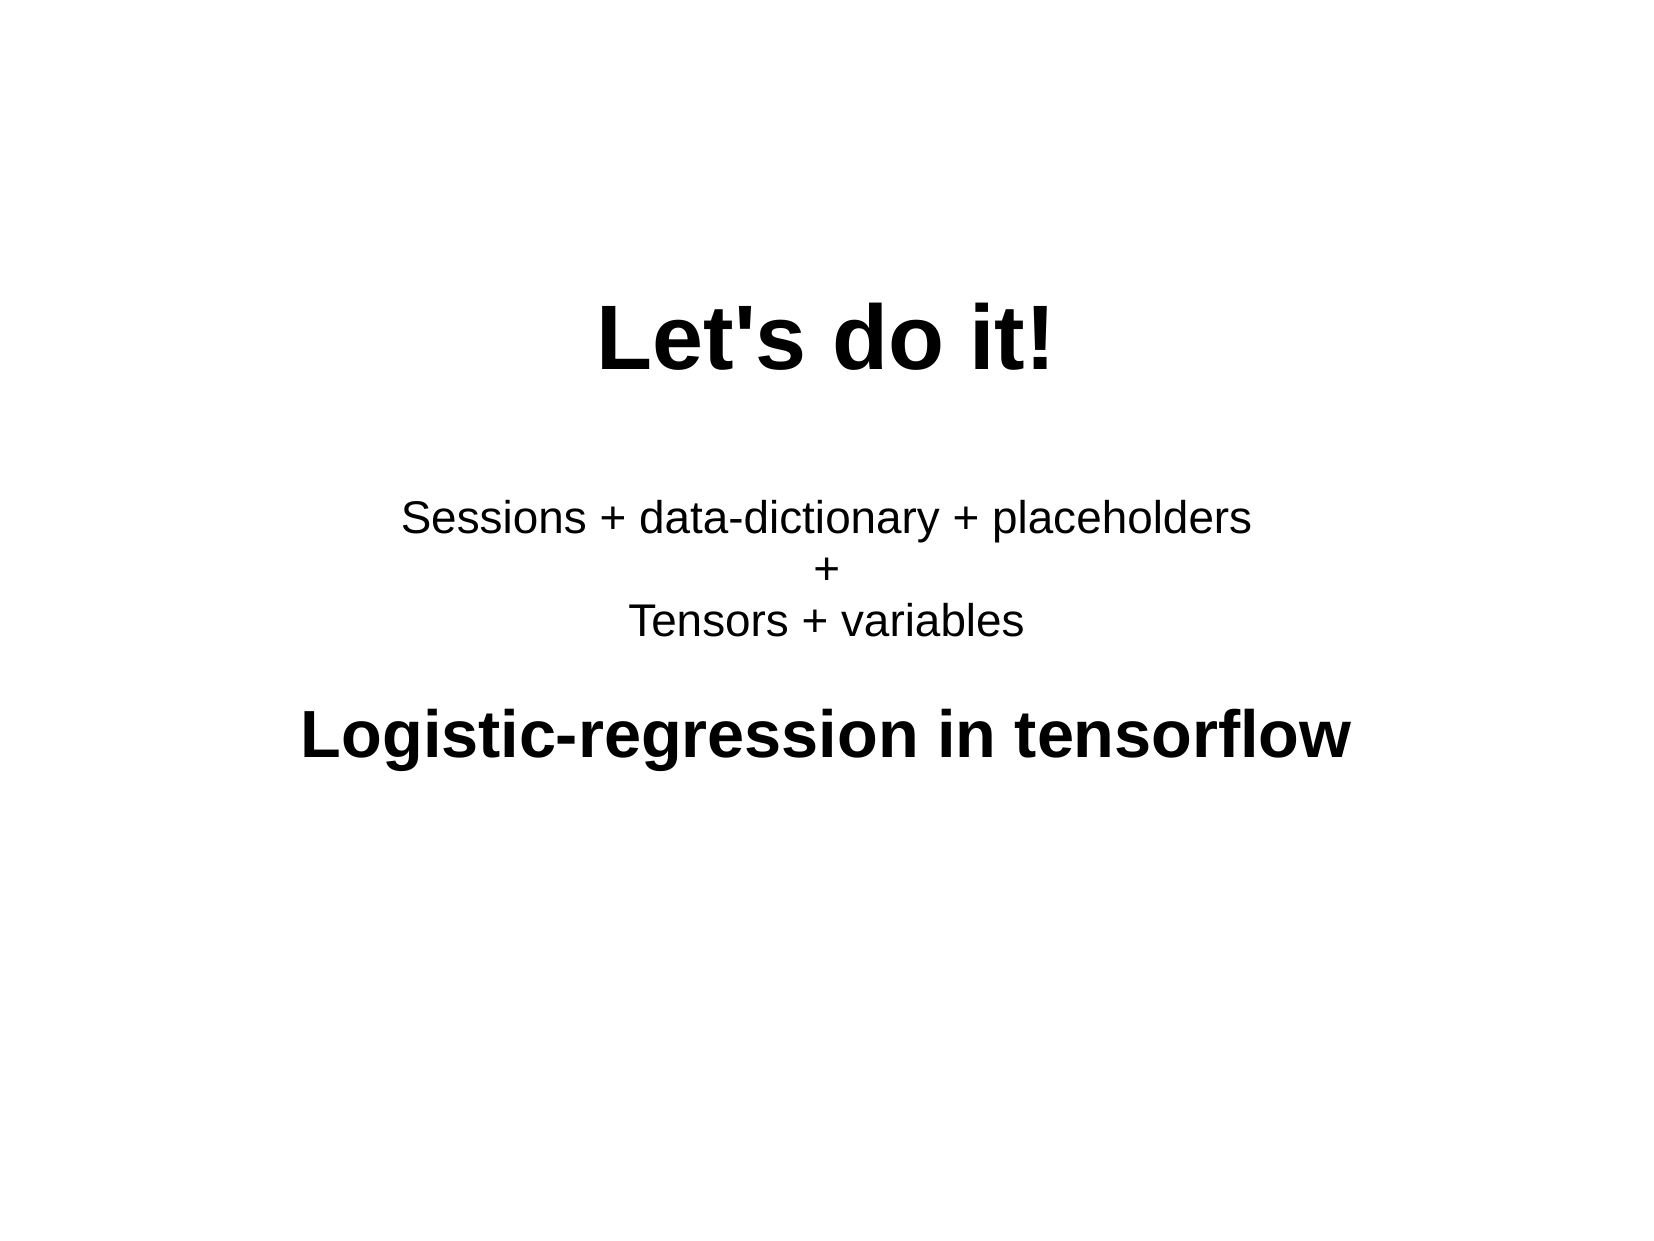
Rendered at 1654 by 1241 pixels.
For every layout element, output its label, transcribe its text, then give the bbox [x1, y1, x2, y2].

subtitle Let's do it! Sessions + data-dictionary + placeholders + Tensors + variables Logistic-regression in tensorflow [82, 49, 1571, 1010]
